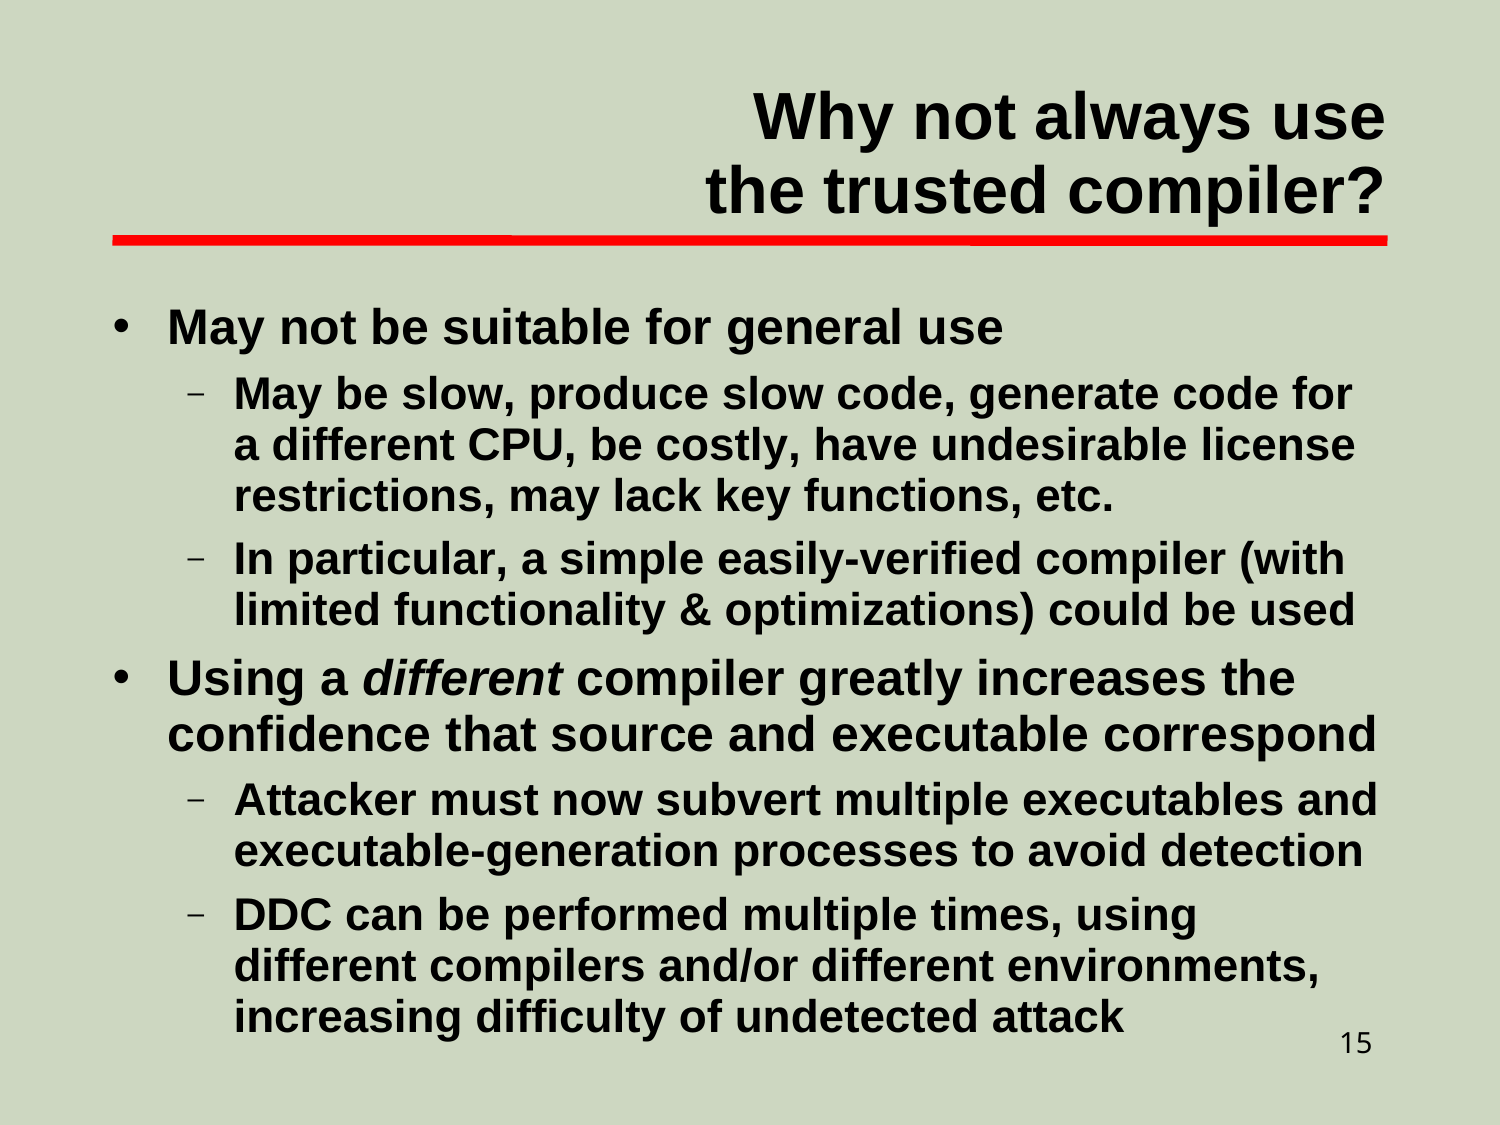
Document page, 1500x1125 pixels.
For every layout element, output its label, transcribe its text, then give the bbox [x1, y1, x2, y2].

list May not be suitable for general use May be slow, produce slow code, generate code for a different CPU, be costly, have undesirable license restrictions, may lack key functions, etc. In particular, a simple easily-verified compiler (with limited functionality & optimizations) could be used Using a different compiler greatly increases the confidence that source and executable correspond Attacker must now subvert multiple executables and executable-generation processes to avoid detection DDC can be performed multiple times, using different compilers and/or different environments, increasing difficulty of undetected attack [112, 299, 1387, 1099]
title Why not always use the trusted compiler? [124, 80, 1387, 229]
